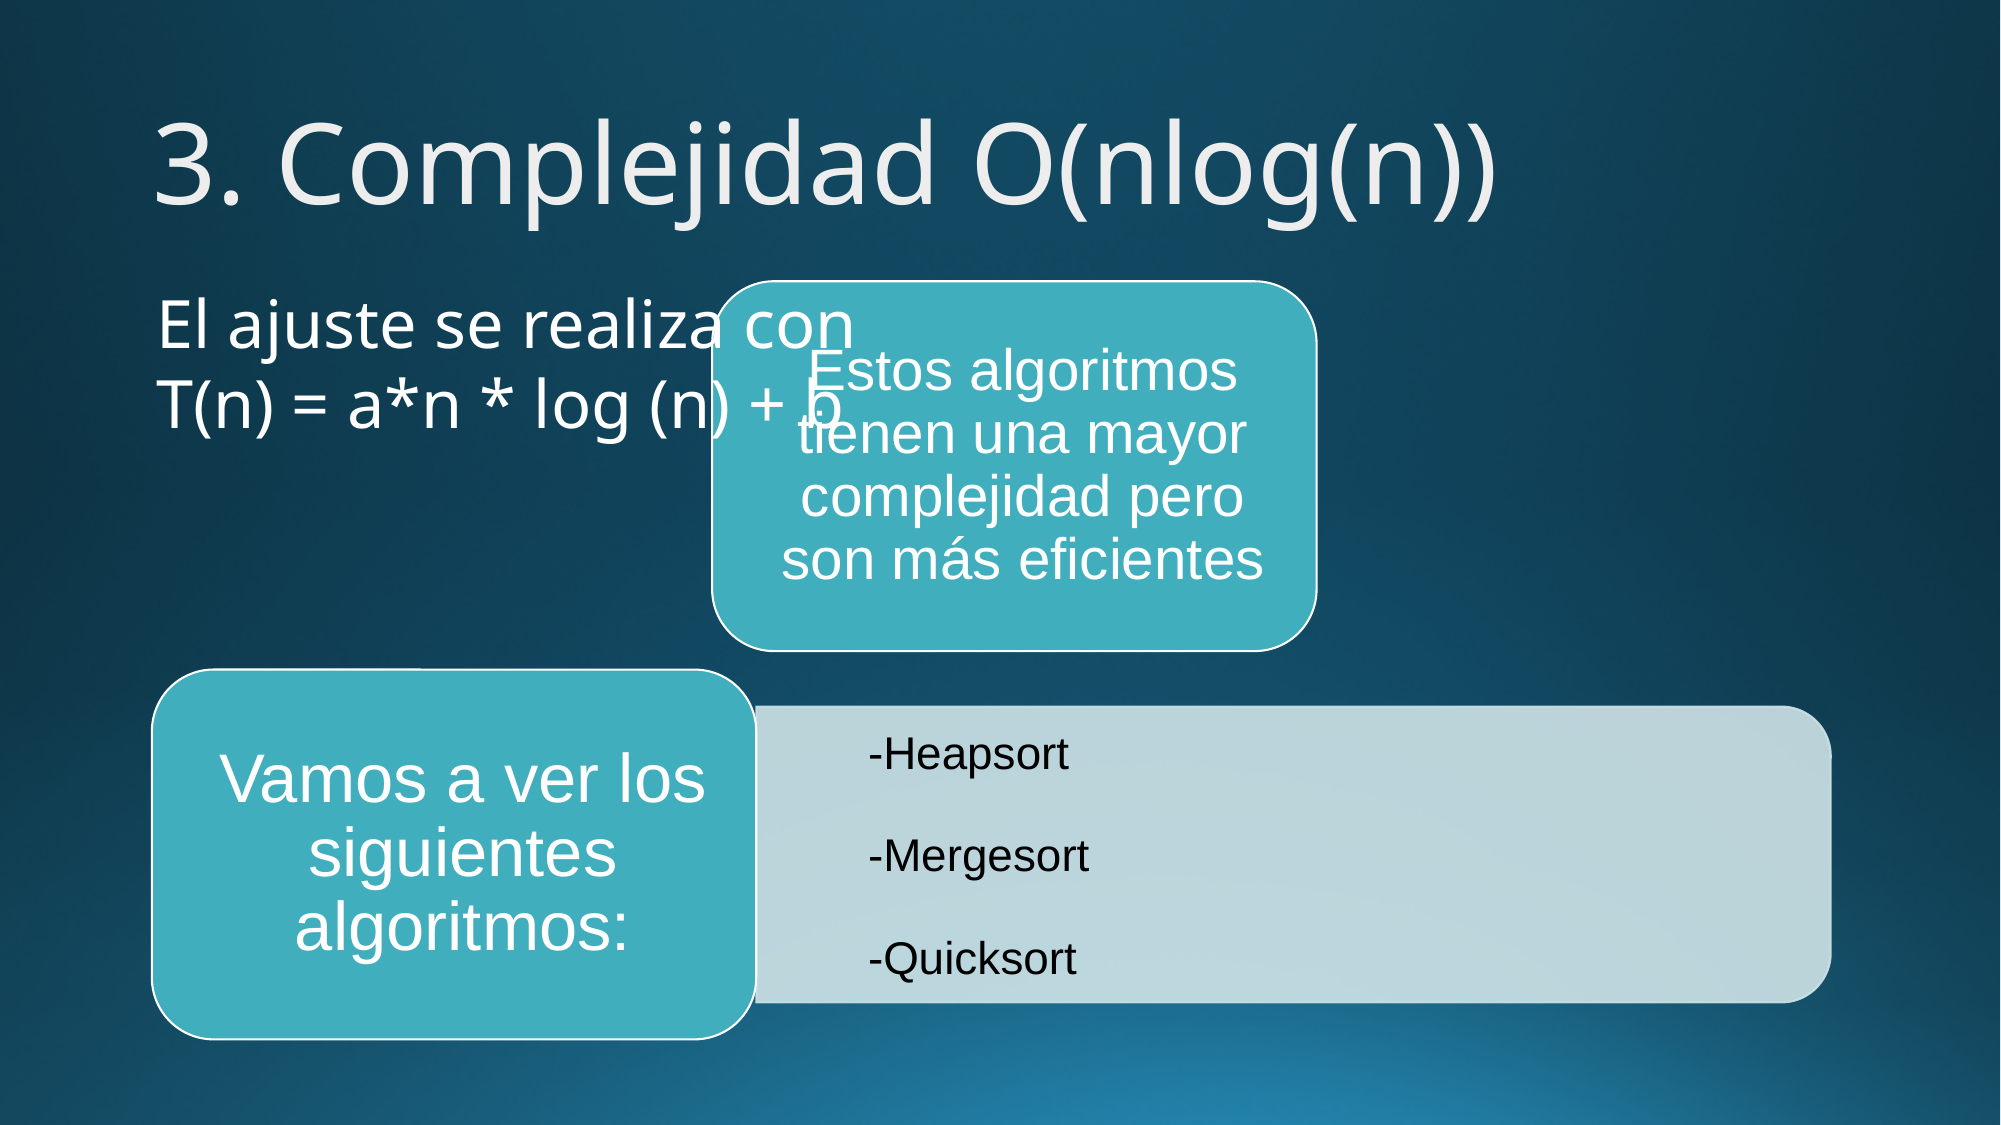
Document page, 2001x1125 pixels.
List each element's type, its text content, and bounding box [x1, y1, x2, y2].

text_box El ajuste se realiza con T(n) = a*n * log (n) + b [141, 274, 1595, 449]
text_box Estos algoritmos tienen una mayor complejidad pero son más eficientes [712, 449, 1317, 652]
picture [0, 0, 2001, 1125]
text_box Vamos a ver los siguientes algoritmos: [151, 669, 757, 1040]
text_box -Heapsort -Mergesort -Quicksort [779, 720, 1772, 992]
text_box 3. Complejidad O(nlog(n)) [137, 59, 1863, 278]
text_box [756, 706, 1831, 1003]
